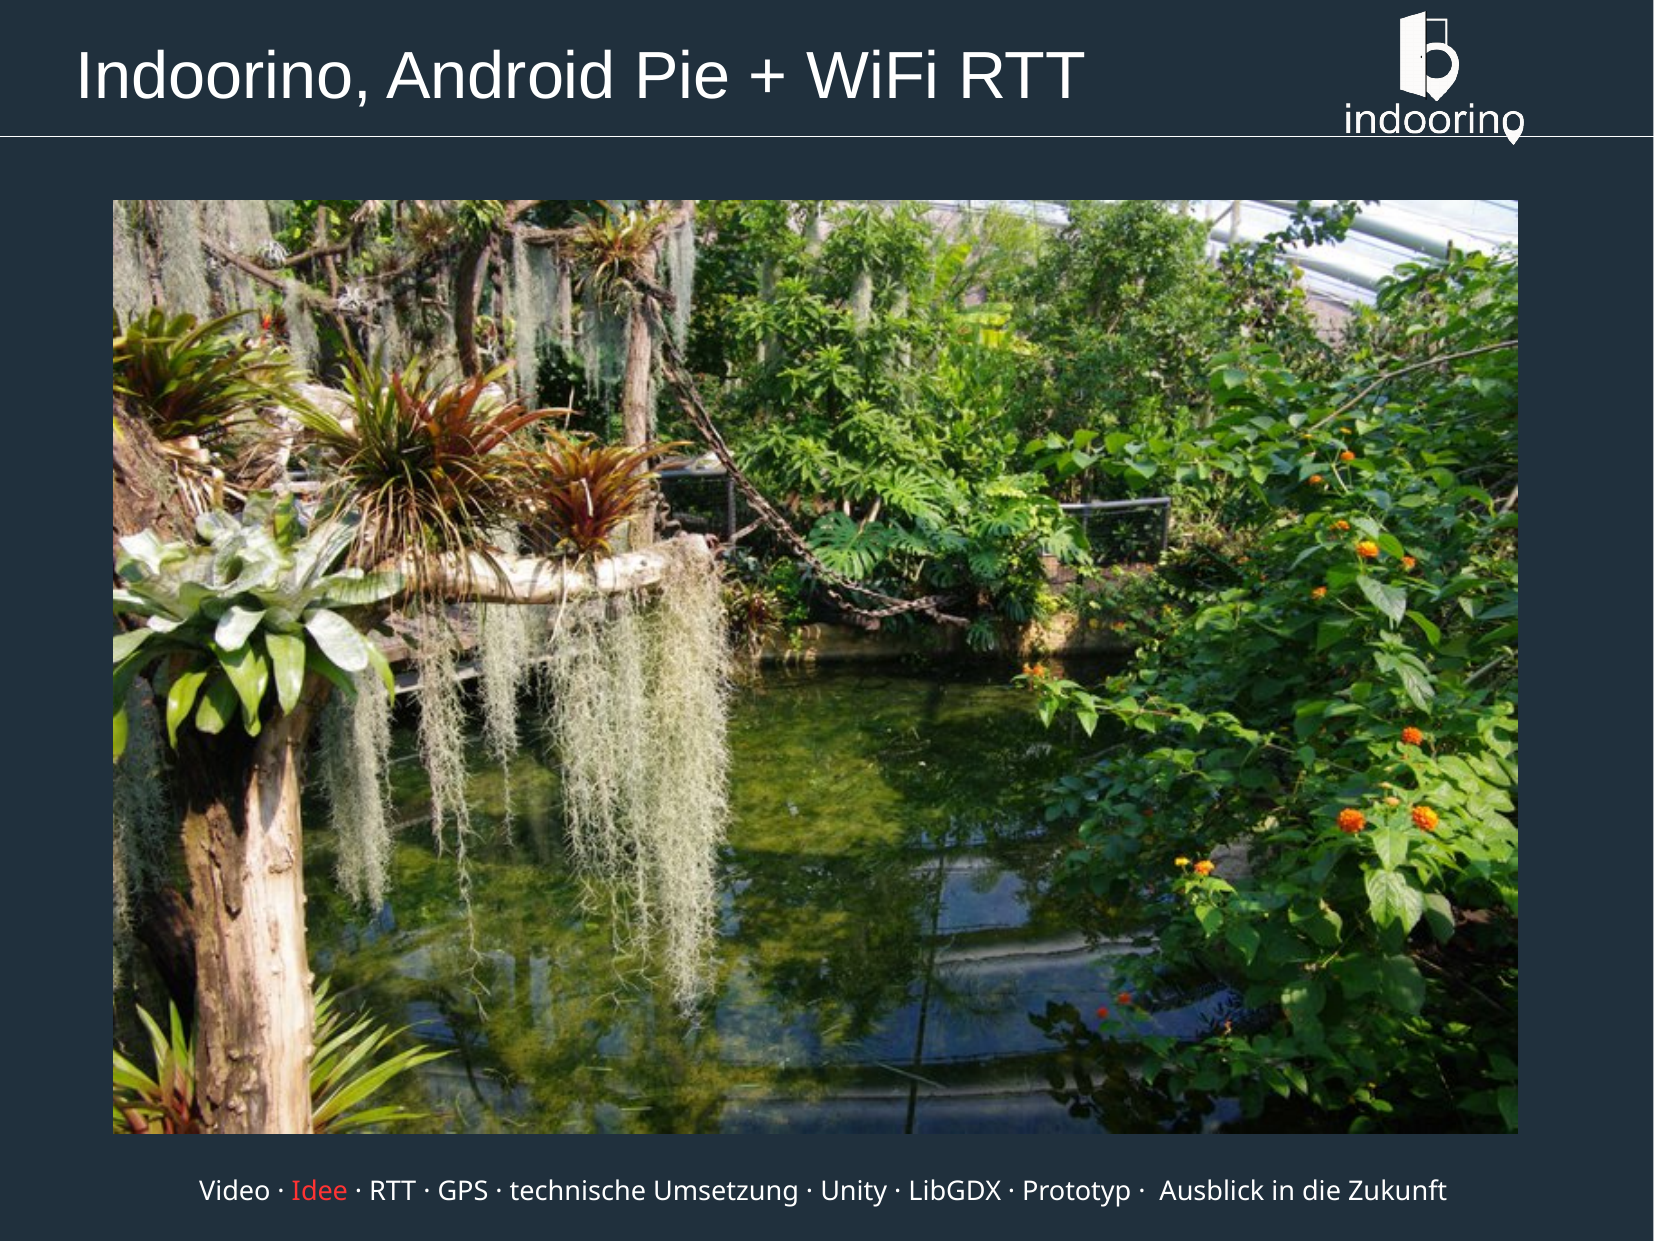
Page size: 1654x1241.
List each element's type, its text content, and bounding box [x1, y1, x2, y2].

text_box Indoorino, Android Pie + WiFi RTT [0, 23, 1252, 127]
picture [0, 0, 1654, 1241]
text_box Video · Idee · RTT · GPS · technische Umsetzung · Unity · LibGDX · Prototyp · Ausblick in die Zukunft [106, 1174, 1547, 1205]
